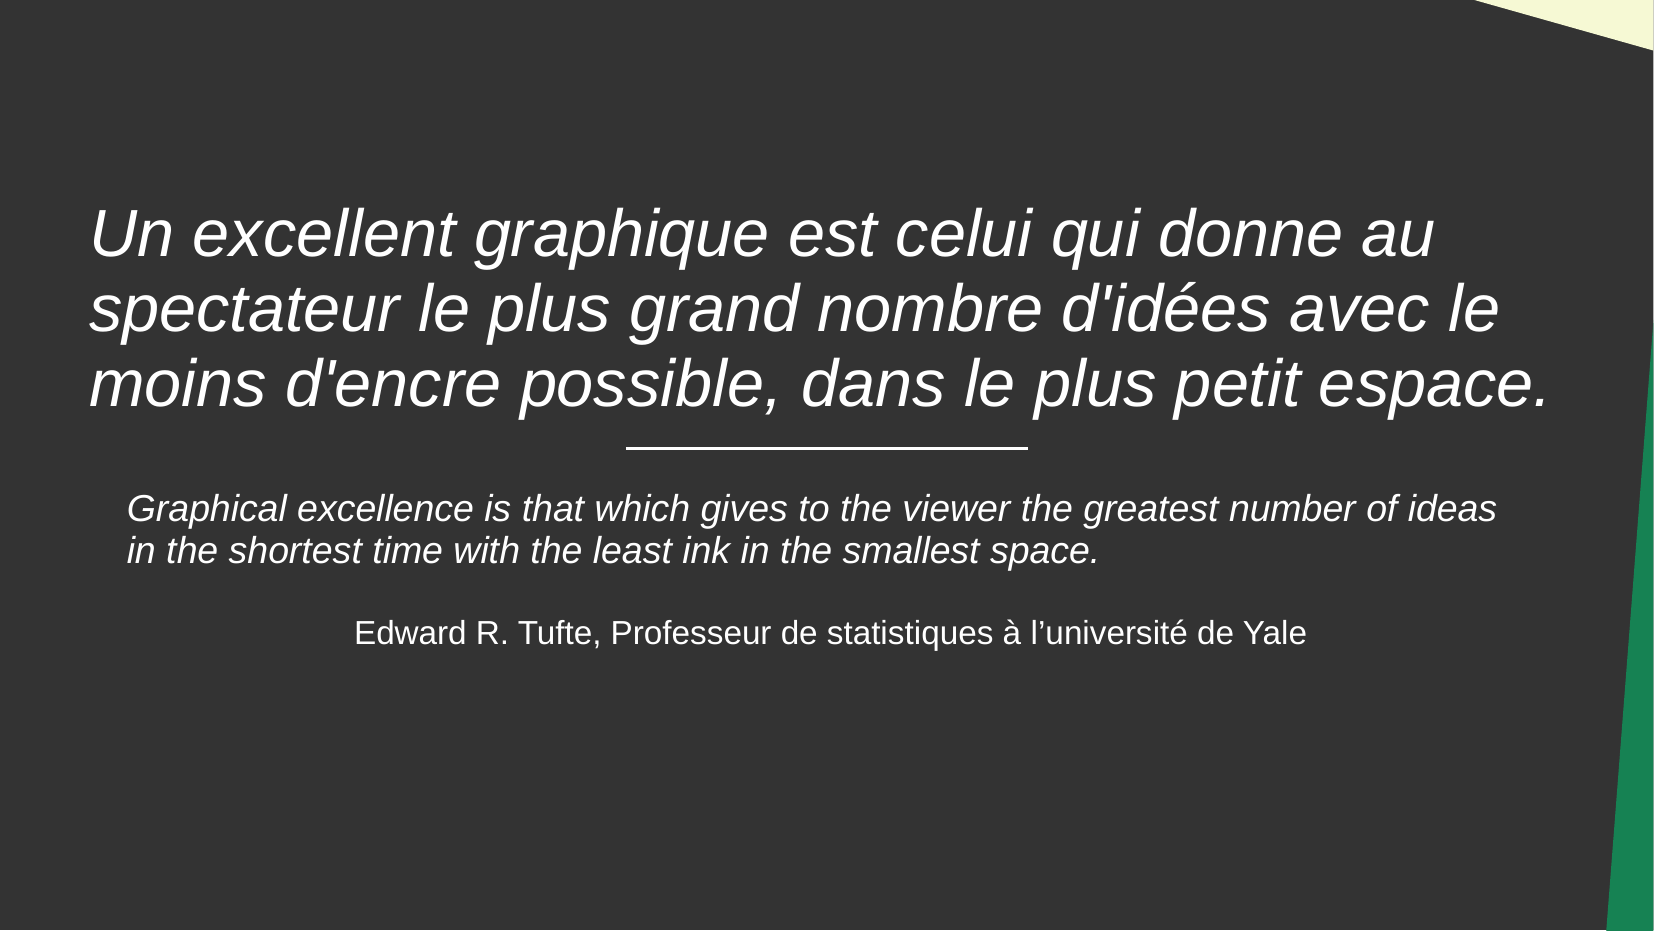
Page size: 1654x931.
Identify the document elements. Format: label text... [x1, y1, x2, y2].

text_box [1474, 0, 1654, 51]
text_box Graphical excellence is that which gives to the viewer the greatest number of ideas in the shortest time with the least ink in the smallest space. [112, 479, 1542, 579]
text_box [1606, 313, 1654, 931]
title Edward R. Tufte, Professeur de statistiques à l’université de Yale [31, 614, 1622, 652]
text_box Un excellent graphique est celui qui donne au spectateur le plus grand nombre d'idées avec le moins d'encre possible, dans le plus petit espace. [74, 188, 1580, 429]
